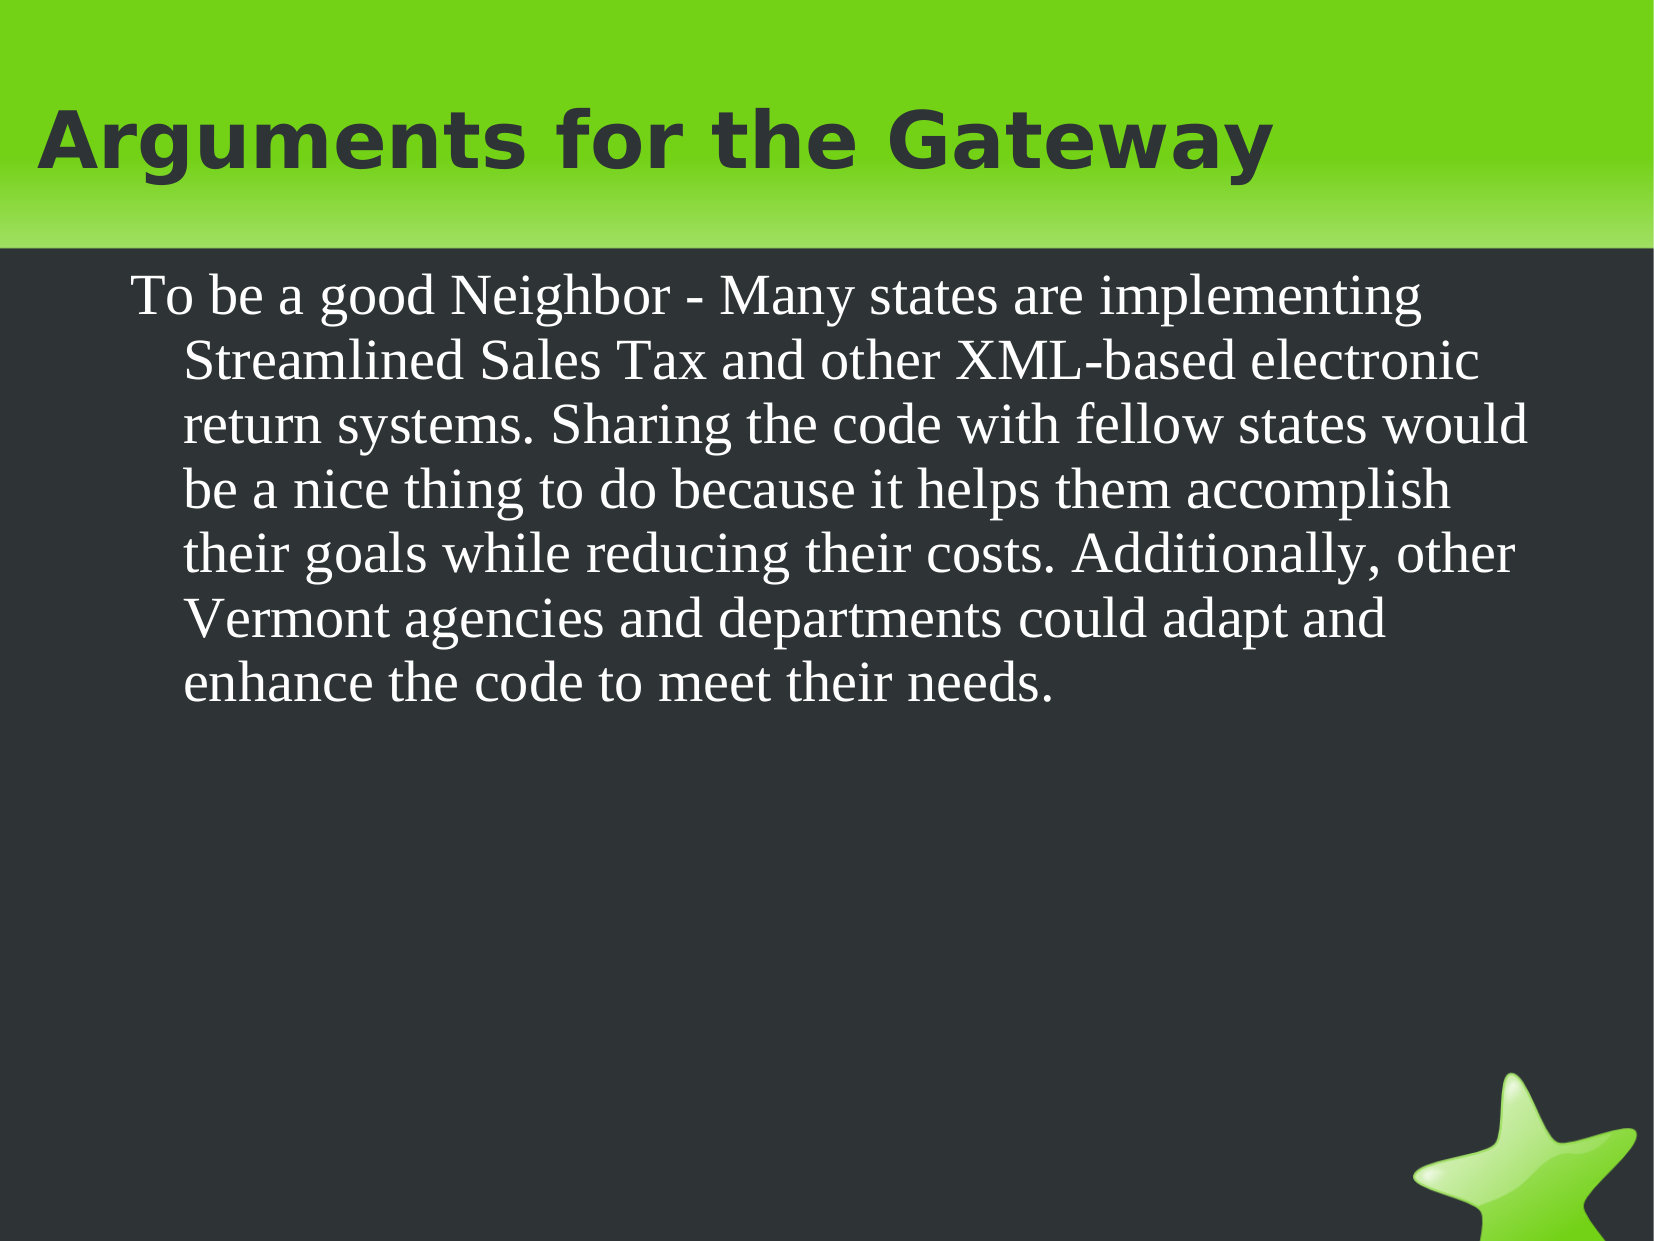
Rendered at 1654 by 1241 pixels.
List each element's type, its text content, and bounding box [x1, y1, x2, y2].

title Arguments for the Gateway [37, 37, 1654, 245]
picture [0, 0, 1654, 1241]
list To be a good Neighbor - Many states are implementing Streamlined Sales Tax and other XML-based electronic return systems. Sharing the code with fellow states would be a nice thing to do because it helps them accomplish their goals while reducing their costs. Additionally, other Vermont agencies and departments could adapt and enhance the code to meet their needs. [112, 262, 1552, 1201]
